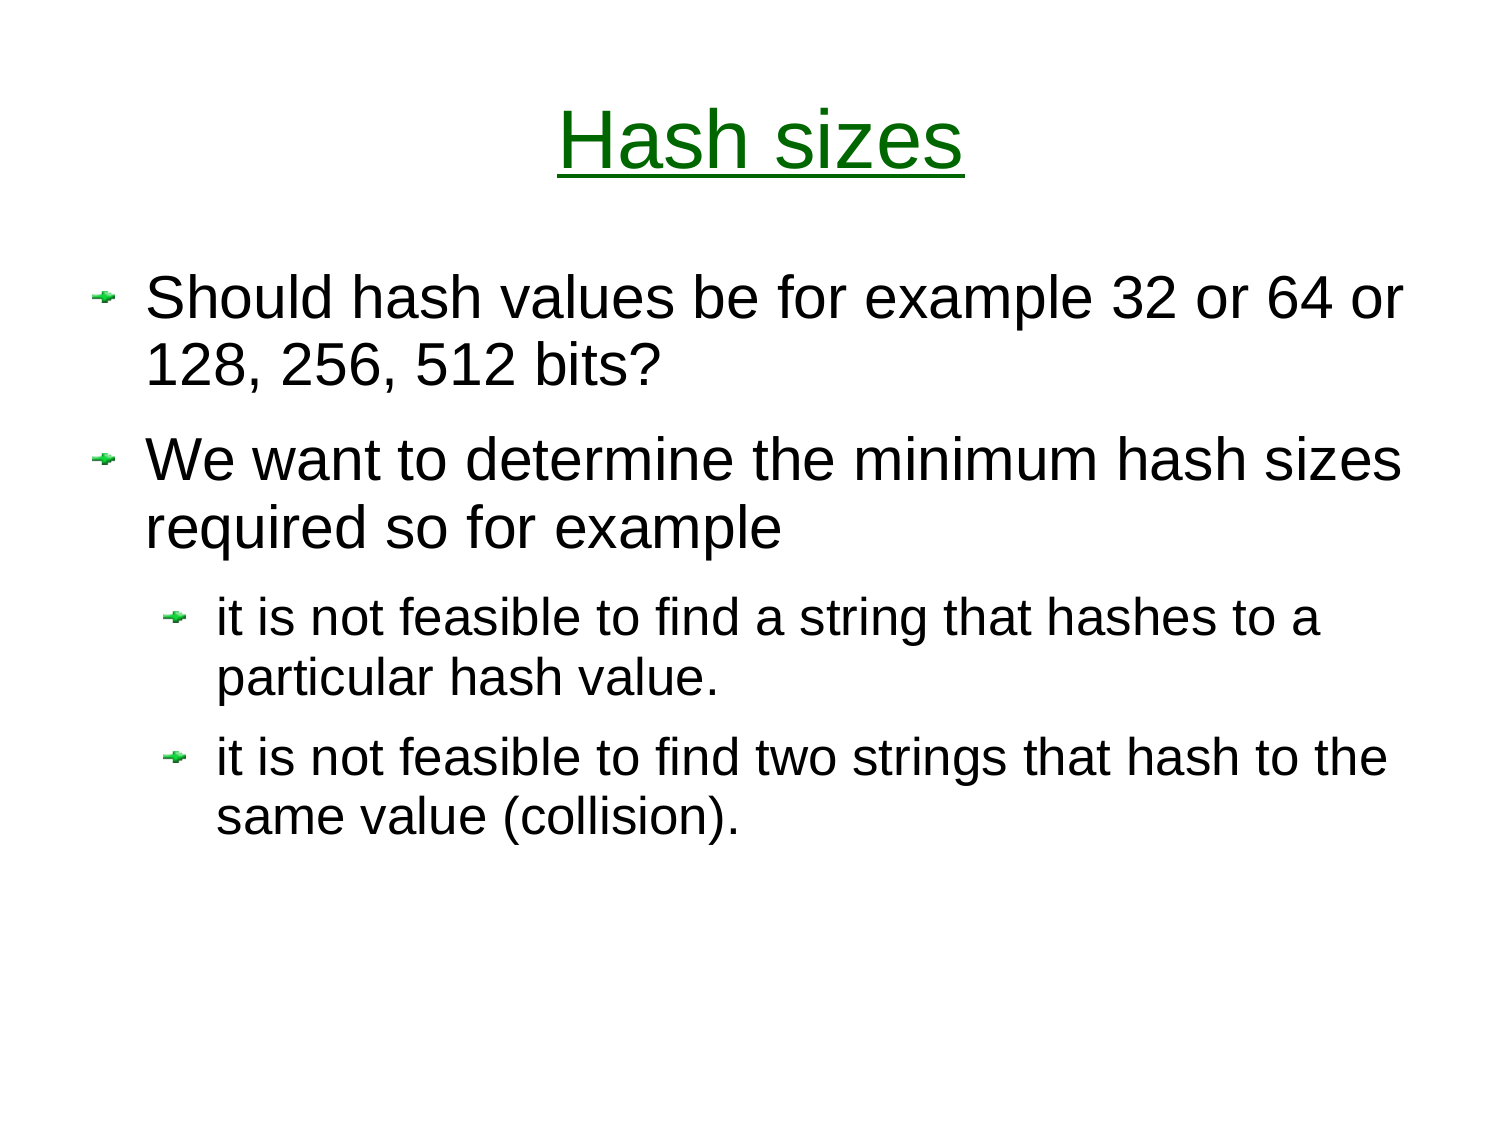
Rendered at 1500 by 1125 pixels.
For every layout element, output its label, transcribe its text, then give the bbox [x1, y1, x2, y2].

title Hash sizes [75, 44, 1447, 236]
list Should hash values be for example 32 or 64 or 128, 256, 512 bits? We want to determine the minimum hash sizes required so for example it is not feasible to find a string that hashes to a particular hash value. it is not feasible to find two strings that hash to the same value (collision). [75, 263, 1447, 997]
